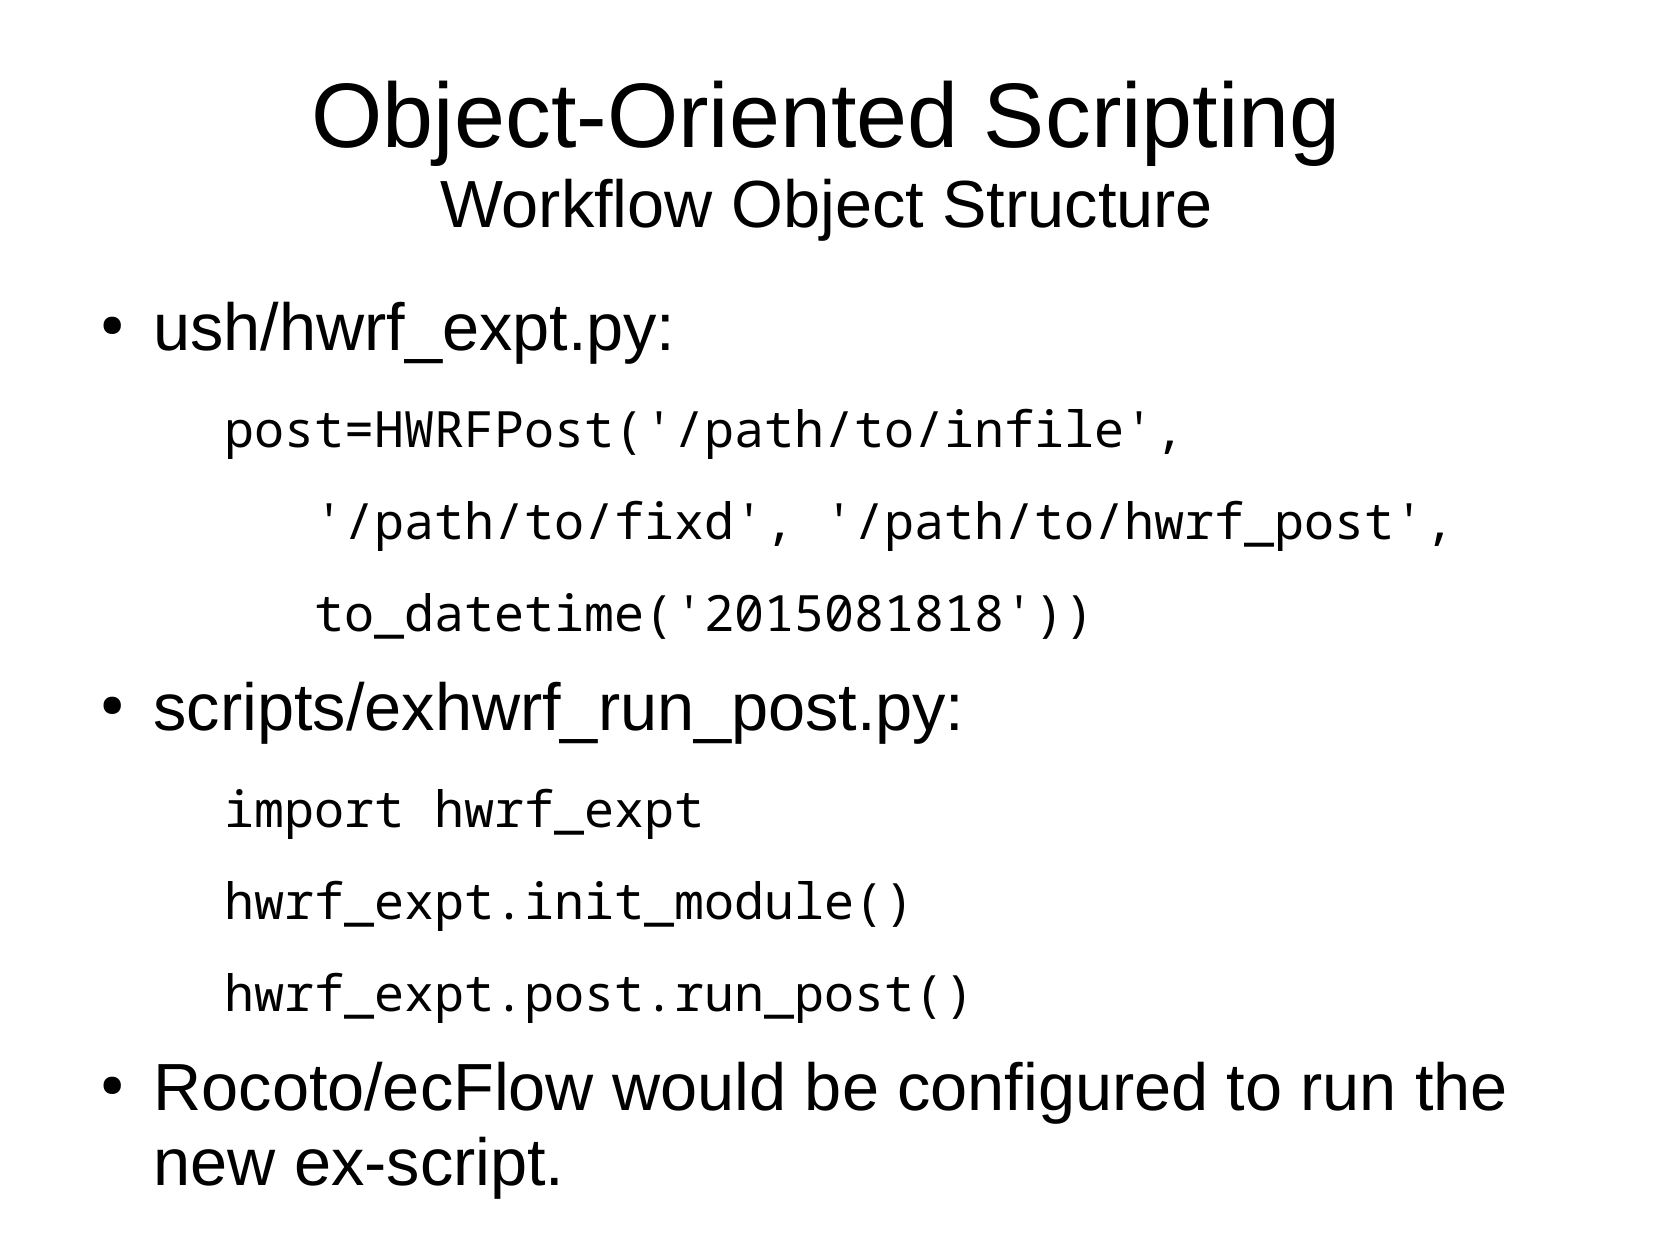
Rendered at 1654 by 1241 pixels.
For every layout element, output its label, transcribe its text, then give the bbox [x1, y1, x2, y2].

title Object-Oriented Scripting Workflow Object Structure [82, 49, 1571, 257]
list ush/hwrf_expt.py: post=HWRFPost('/path/to/infile', '/path/to/fixd', '/path/to/hwrf_post', to_datetime('2015081818')) scripts/exhwrf_run_post.py: import hwrf_expt hwrf_expt.init_module() hwrf_expt.post.run_post() Rocoto/ecFlow would be configured to run the new ex-script. [82, 290, 1571, 1141]
